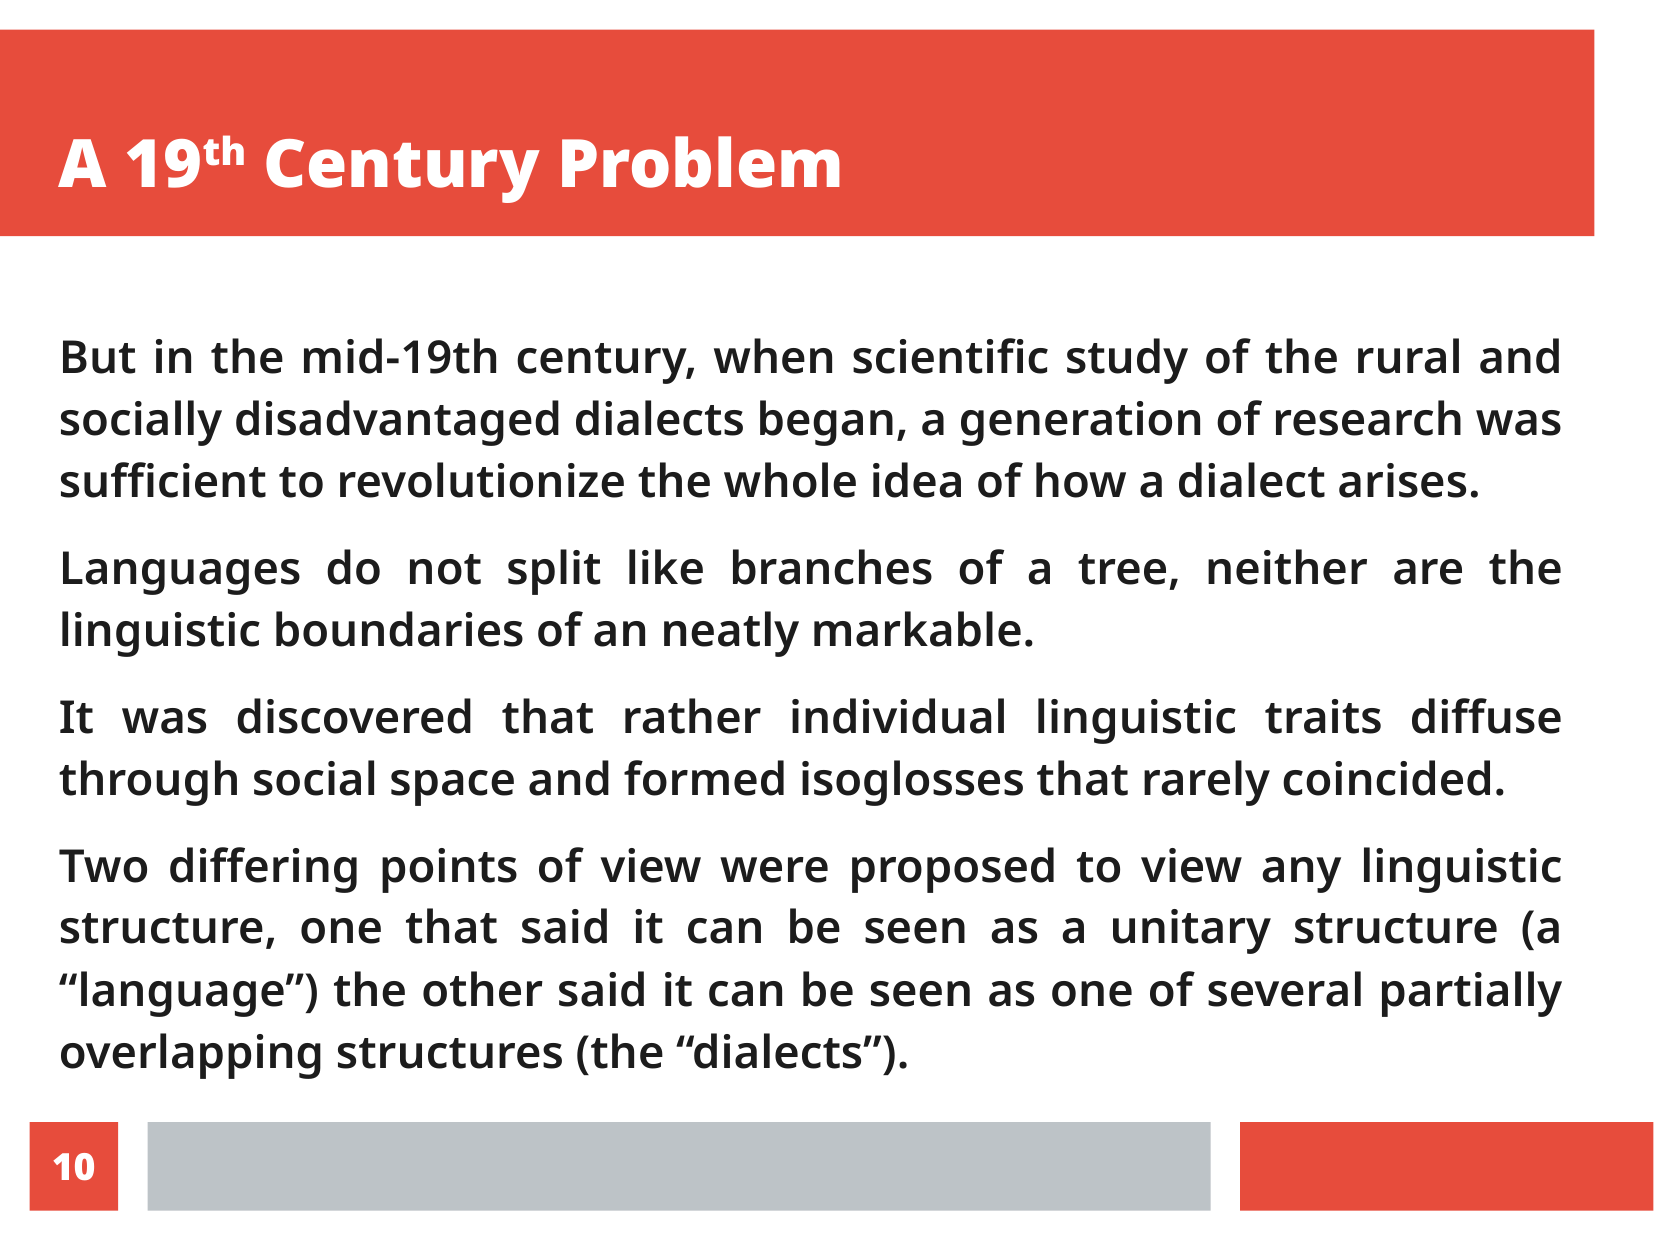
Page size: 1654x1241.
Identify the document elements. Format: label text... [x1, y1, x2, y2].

list But in the mid-19th century, when scientific study of the rural and socially disadvantaged dialects began, a generation of research was sufficient to revolutionize the whole idea of how a dialect arises. Languages do not split like branches of a tree, neither are the linguistic boundaries of an neatly markable. It was discovered that rather individual linguistic traits diffuse through social space and formed isoglosses that rarely coincided. Two differing points of view were proposed to view any linguistic structure, one that said it can be seen as a unitary structure (a “language”) the other said it can be seen as one of several partially overlapping structures (the “dialects”). [59, 324, 1565, 1093]
title A 19th Century Problem [59, 59, 1595, 207]
